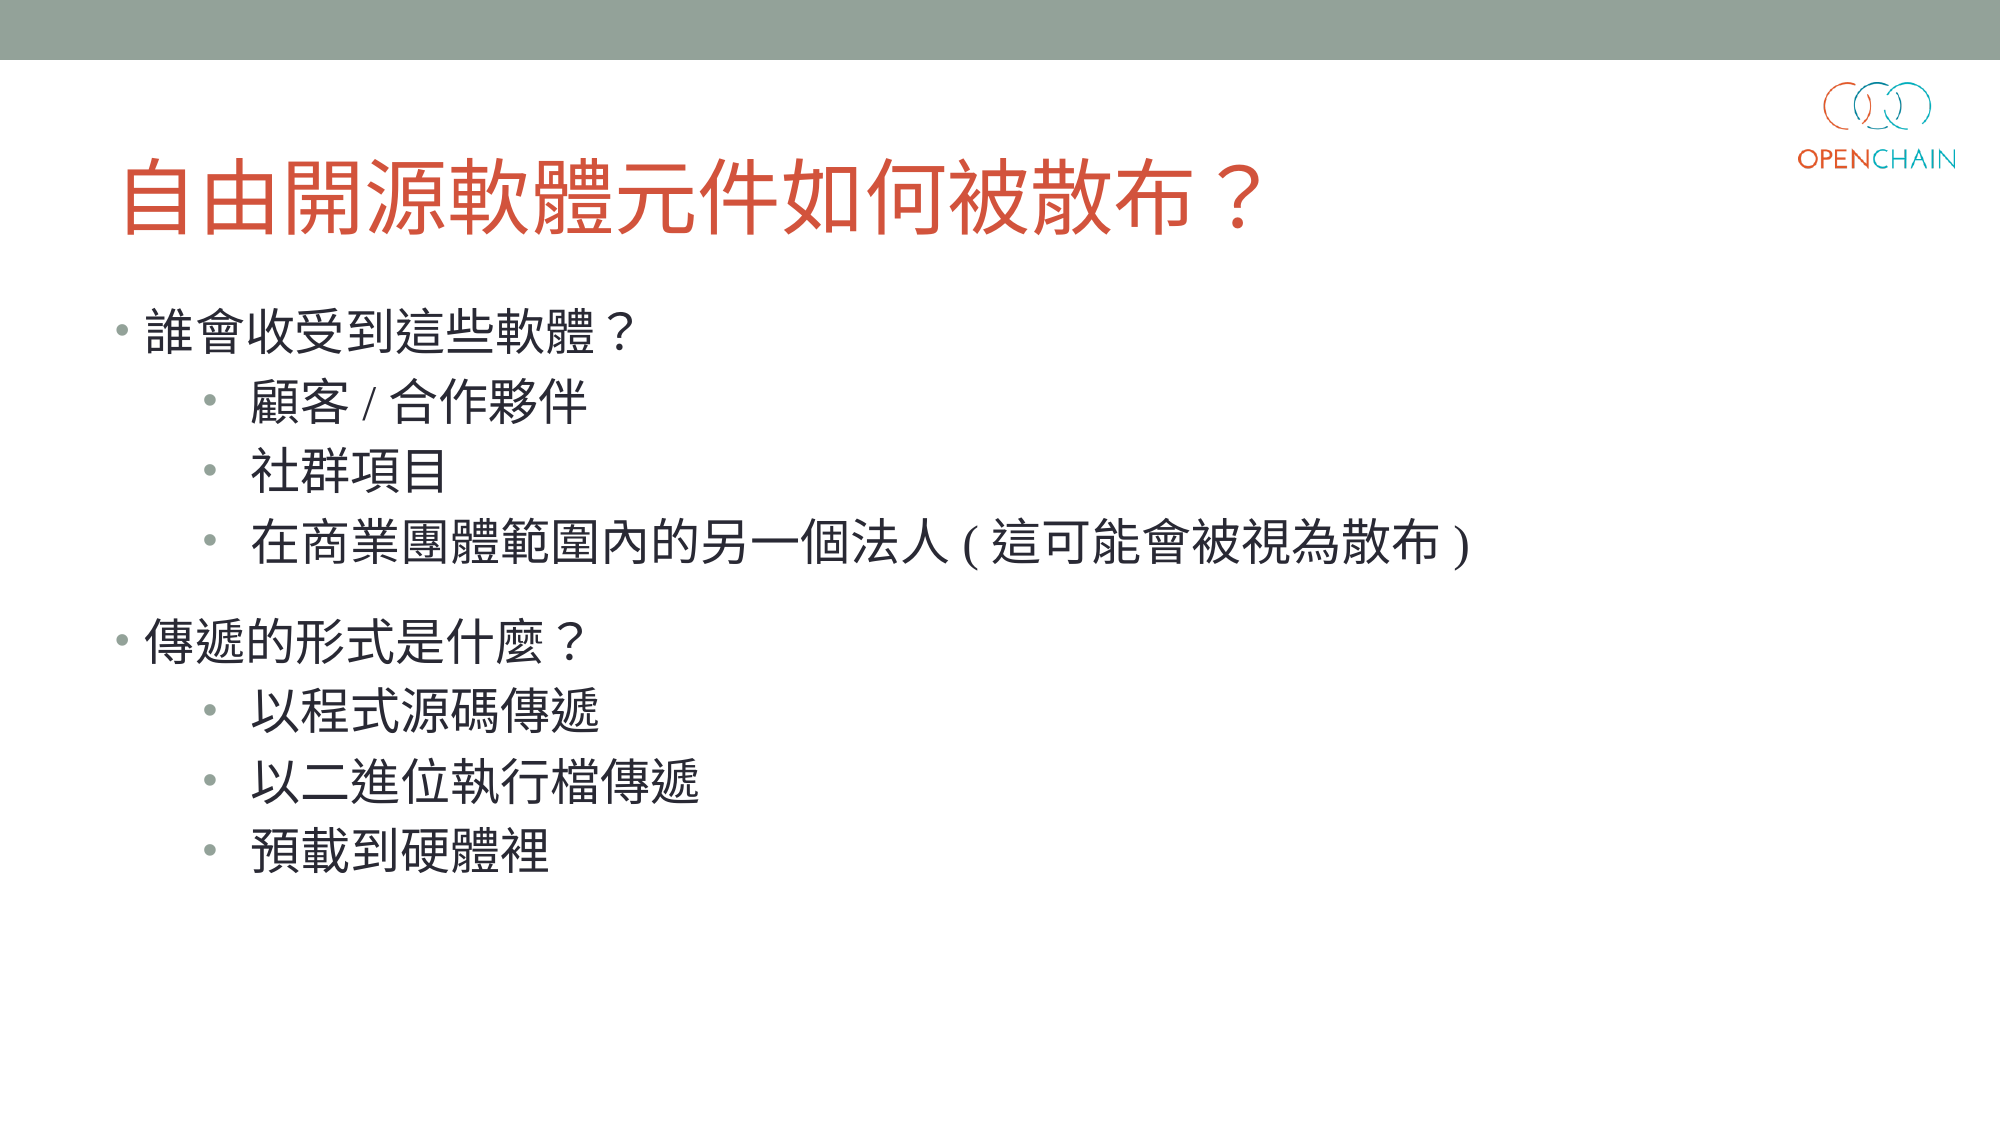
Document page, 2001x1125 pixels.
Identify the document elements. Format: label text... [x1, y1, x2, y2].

list 誰會收受到這些軟體？ 顧客/合作夥伴 社群項目 在商業團體範圍內的另一個法人(這可能會被視為散布) 傳遞的形式是什麼？ 以程式源碼傳遞 以二進位執行檔傳遞 預載到硬體裡 [99, 262, 1900, 1104]
title 自由開源軟體元件如何被散布？ [99, 87, 1900, 251]
